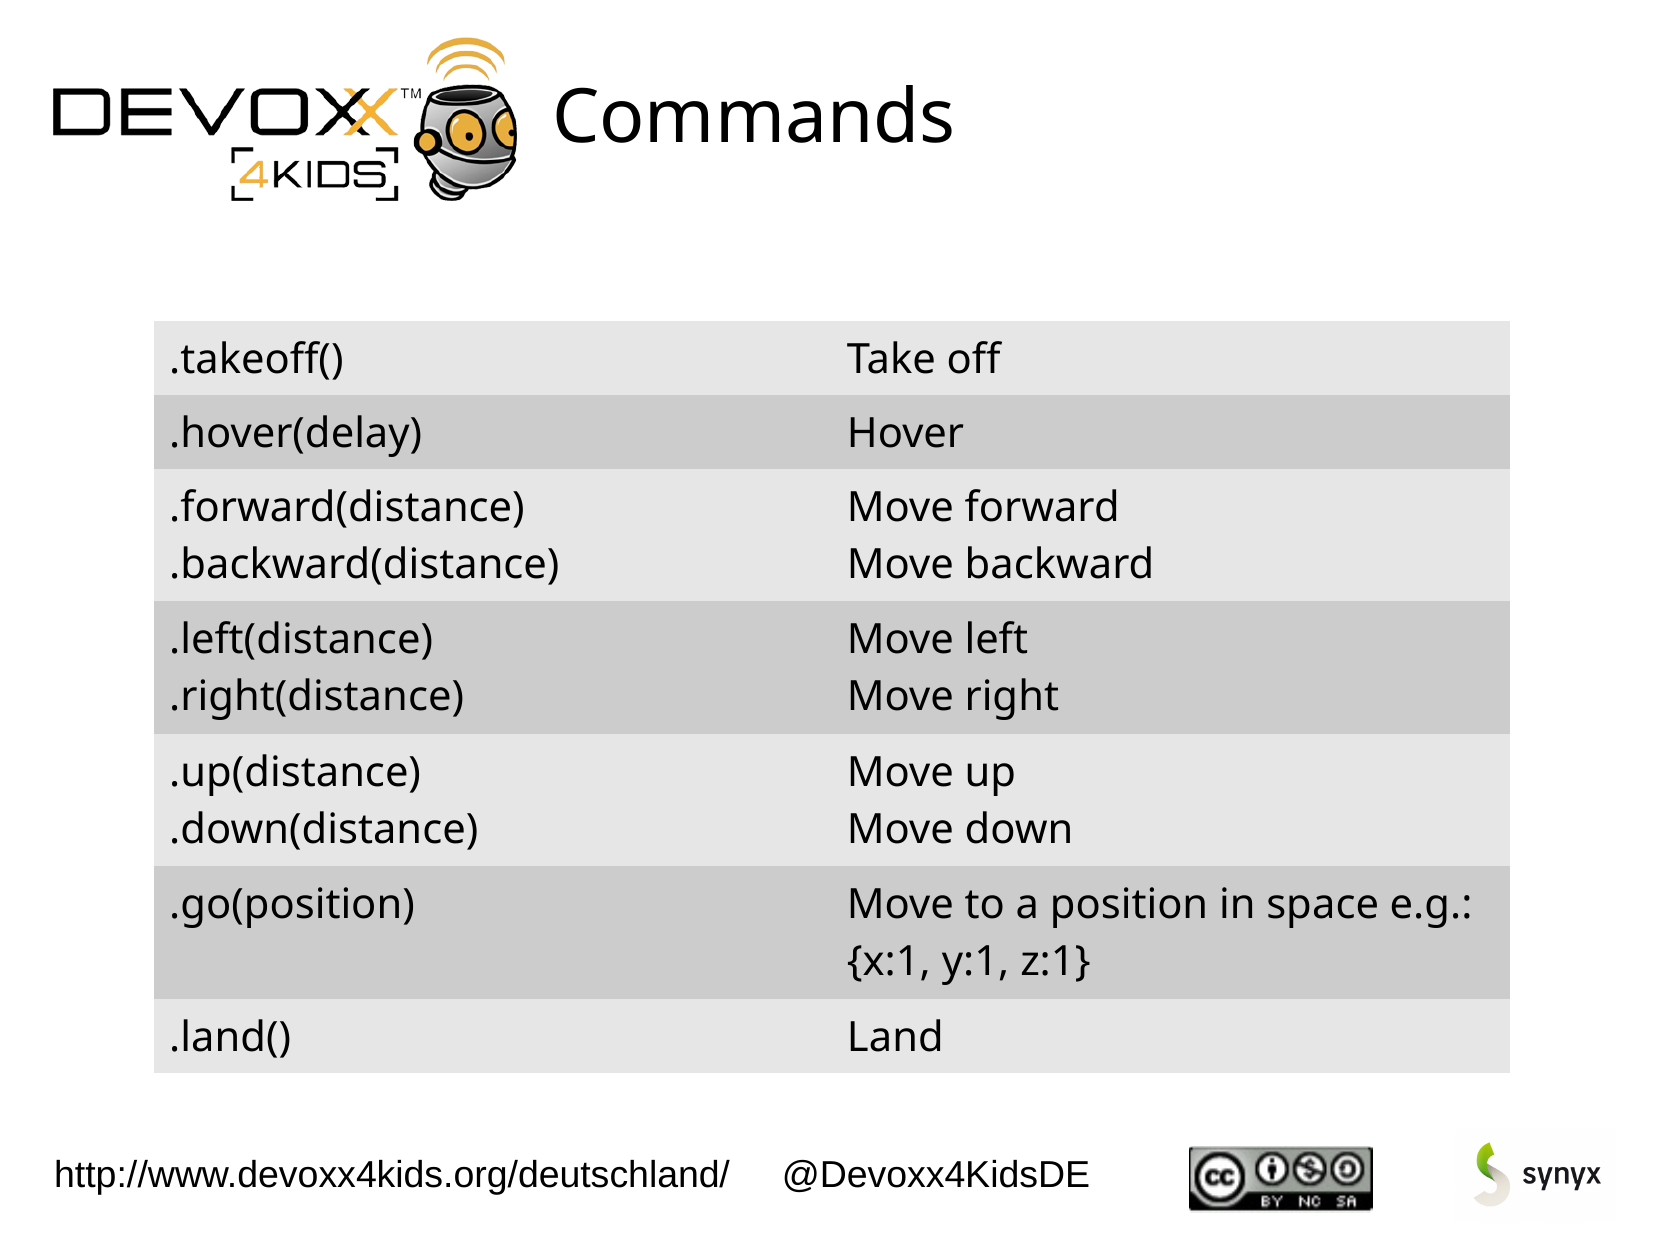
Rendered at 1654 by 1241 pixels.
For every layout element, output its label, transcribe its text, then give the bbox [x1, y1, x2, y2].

title Commands [537, 60, 1595, 302]
picture [1189, 1146, 1373, 1213]
table_cell .land() [154, 999, 832, 1073]
table_cell Move up Move down [832, 734, 1510, 866]
table_header Take off [832, 321, 1510, 395]
table_cell .hover(delay) [154, 395, 832, 469]
table_cell .left(distance) .right(distance) [154, 601, 832, 734]
table_cell Hover [832, 395, 1510, 469]
table_cell Move forward Move backward [832, 469, 1510, 601]
table_cell Land [832, 999, 1510, 1073]
picture [53, 37, 517, 201]
table_cell .up(distance) .down(distance) [154, 734, 832, 866]
table_cell .forward(distance) .backward(distance) [154, 469, 832, 601]
table_header .takeoff() [154, 321, 832, 395]
table_cell .go(position) [154, 866, 832, 999]
table_cell Move left Move right [832, 601, 1510, 734]
picture [1455, 1128, 1616, 1223]
table_cell Move to a position in space e.g.: {x:1, y:1, z:1} [832, 866, 1510, 999]
